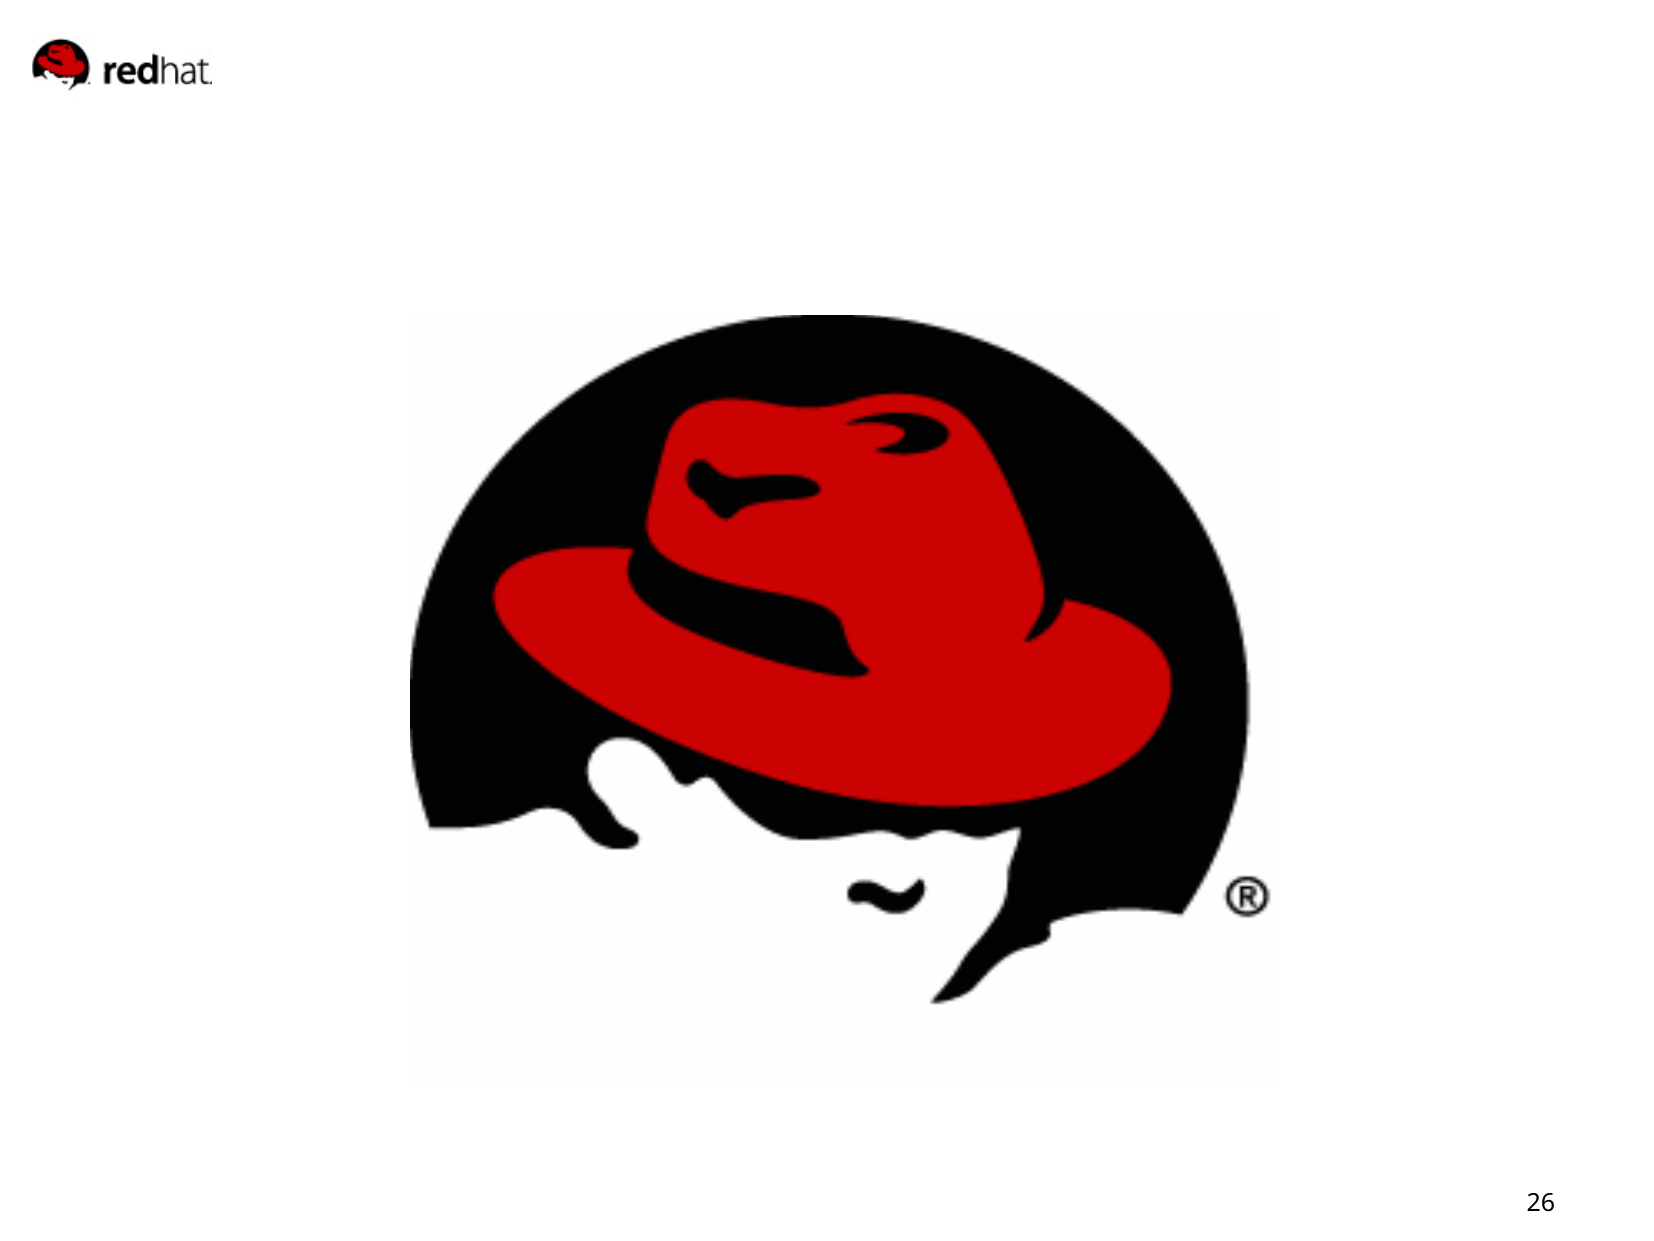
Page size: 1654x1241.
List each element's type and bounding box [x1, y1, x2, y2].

picture [410, 315, 1281, 1088]
picture [31, 37, 212, 98]
